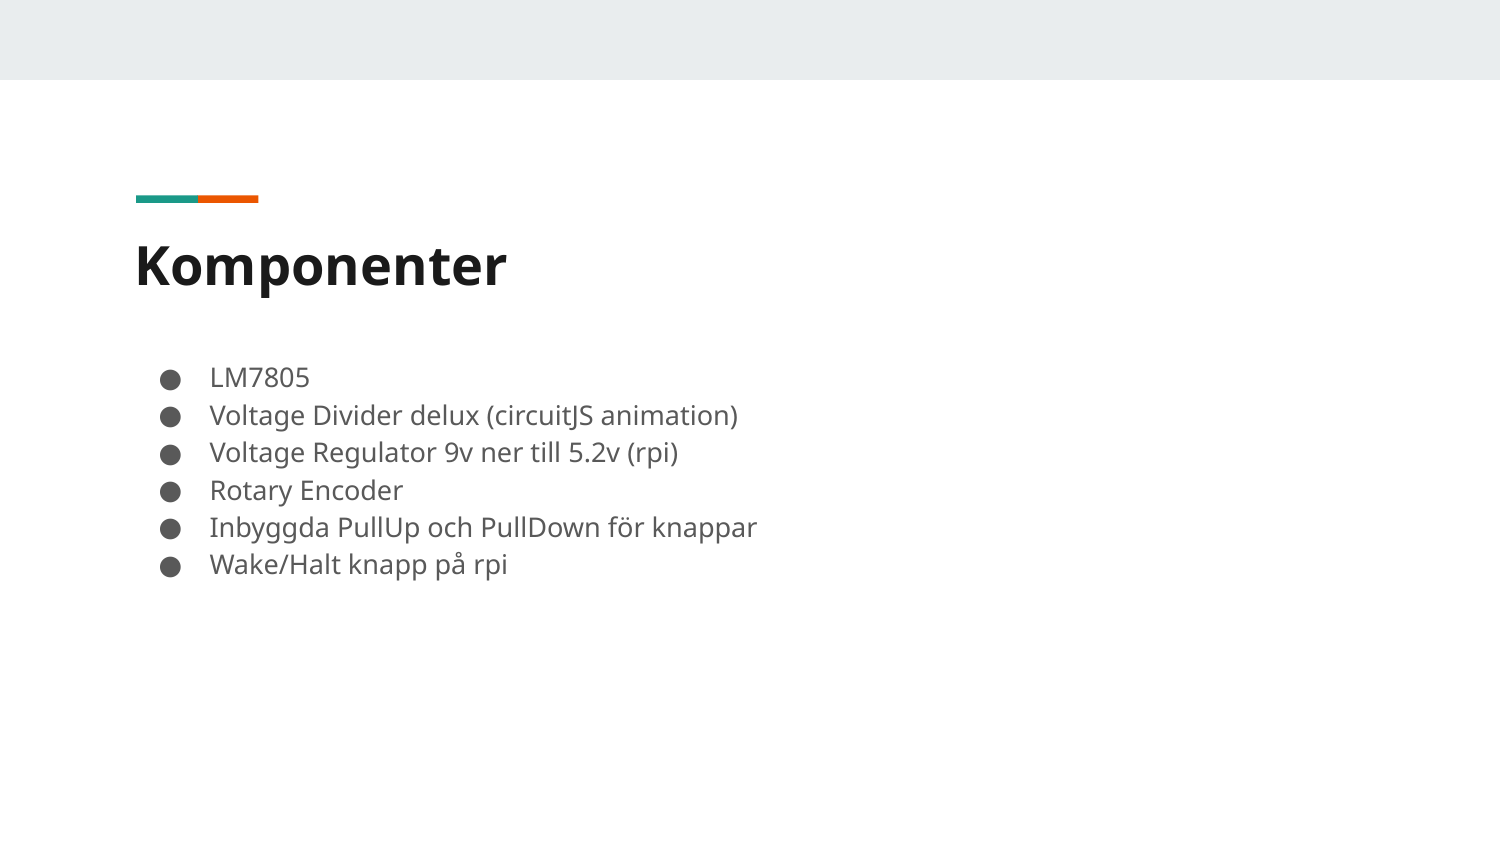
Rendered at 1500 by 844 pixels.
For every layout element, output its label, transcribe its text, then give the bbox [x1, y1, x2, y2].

list LM7805 Voltage Divider delux (circuitJS animation) Voltage Regulator 9v ner till 5.2v (rpi) Rotary Encoder Inbyggda PullUp och PullDown för knappar Wake/Halt knapp på rpi [119, 341, 1381, 712]
title Komponenter [119, 216, 1381, 305]
